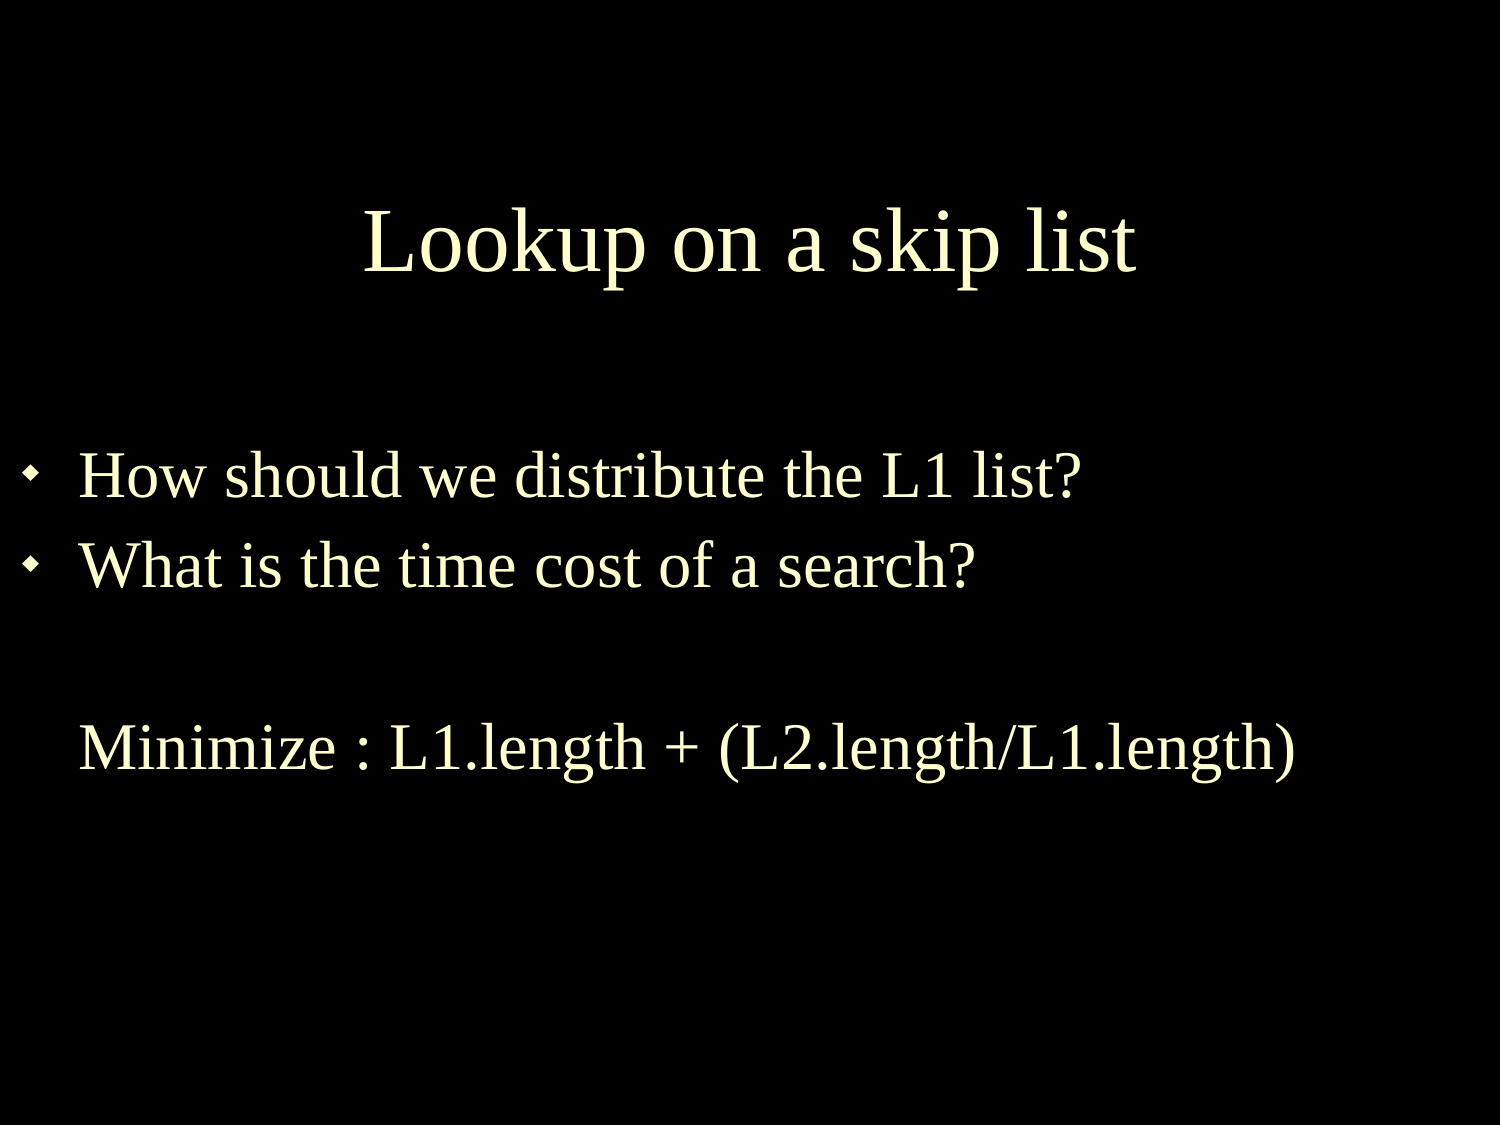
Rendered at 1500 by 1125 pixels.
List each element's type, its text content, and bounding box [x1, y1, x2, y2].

title Lookup on a skip list [22, 153, 1480, 329]
list How should we distribute the L1 list? What is the time cost of a search? Minimize : L1.length + (L2.length/L1.length) [22, 347, 1482, 1075]
